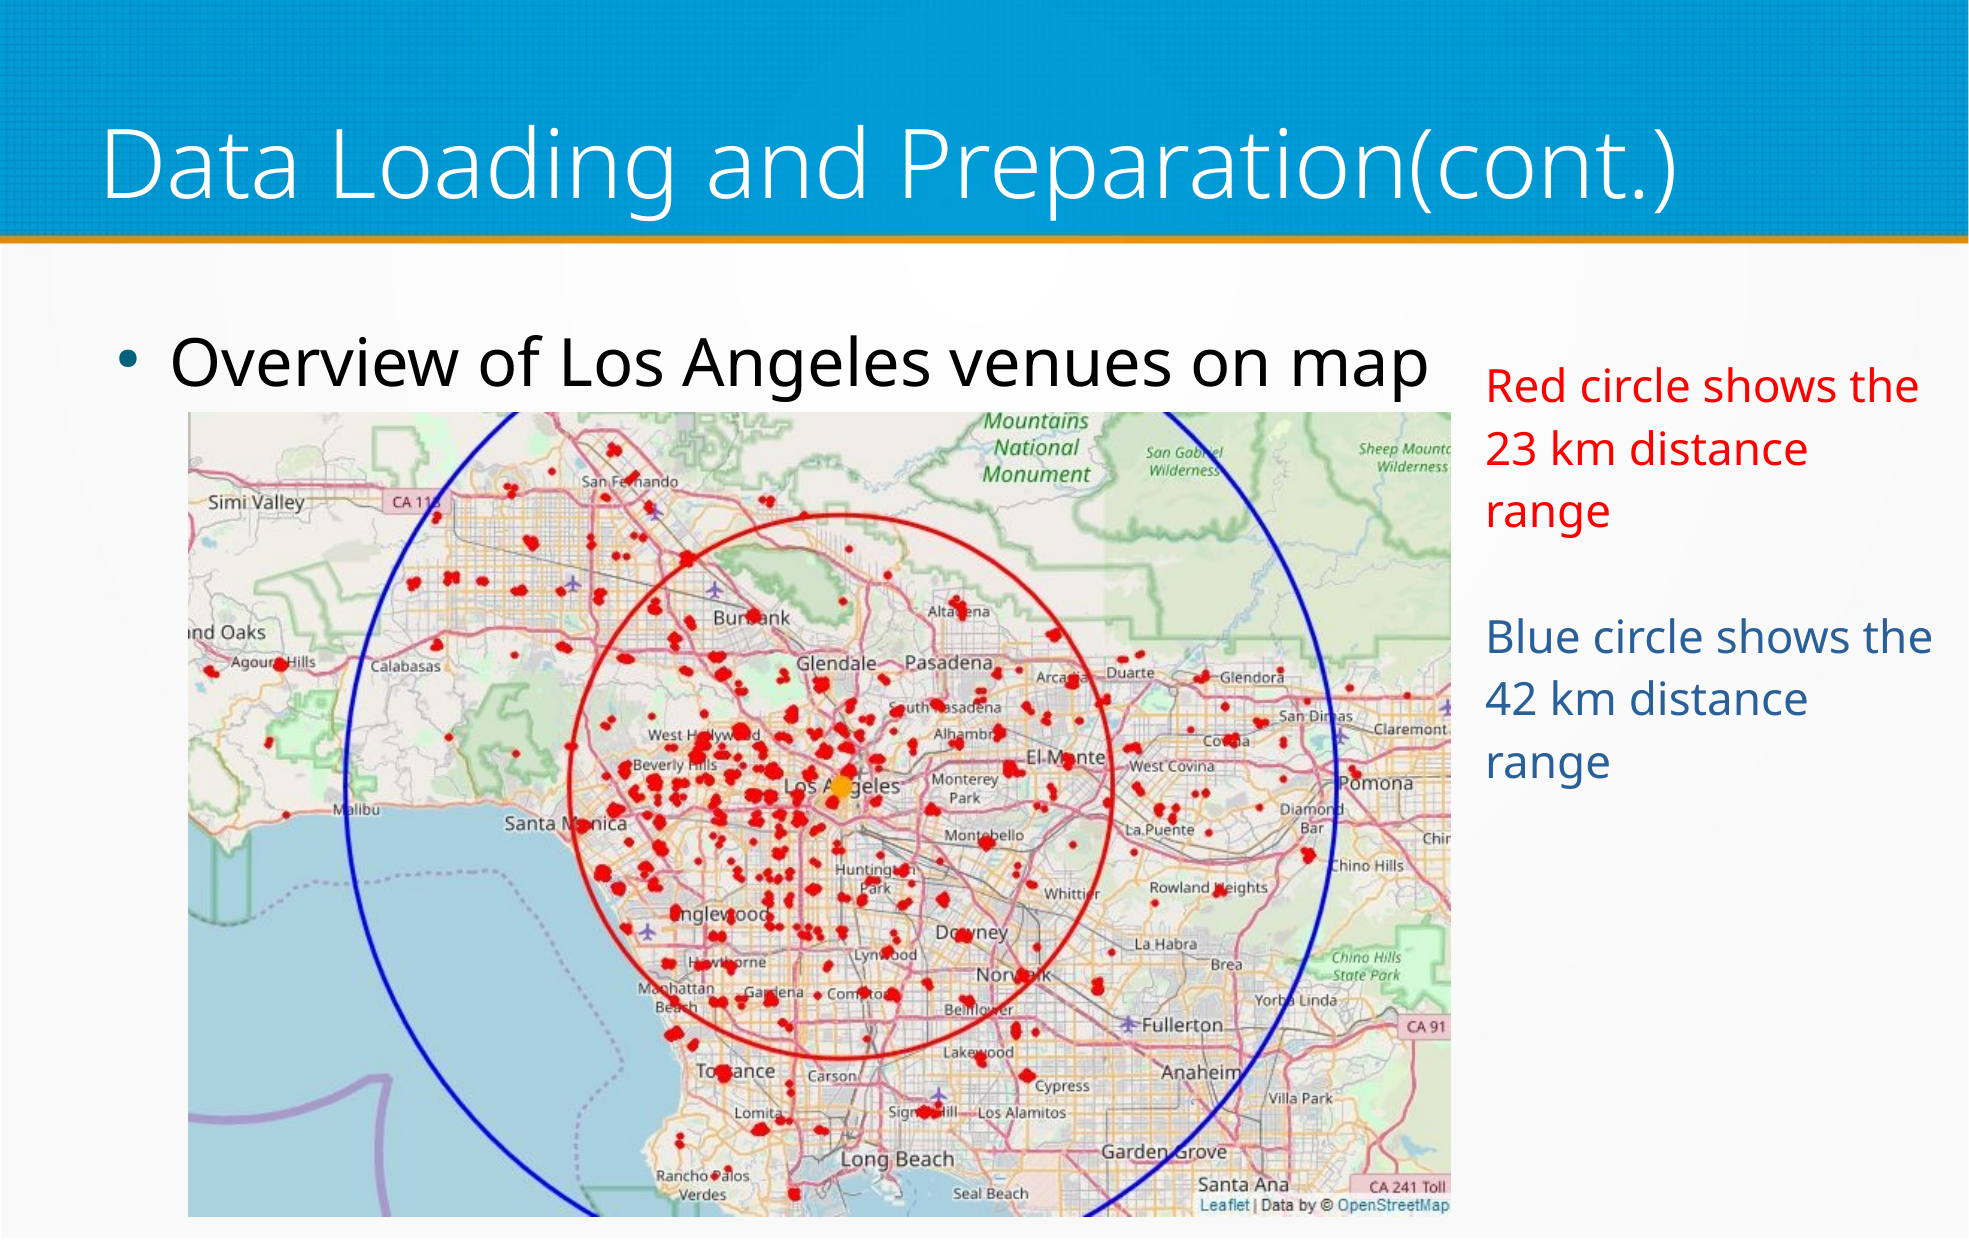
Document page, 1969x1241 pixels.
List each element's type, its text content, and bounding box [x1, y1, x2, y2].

picture [0, 233, 1969, 1241]
title Data Loading and Preparation(cont.) [98, 19, 1870, 227]
list Overview of Los Angeles venues on map [98, 315, 1451, 1081]
text_box Red circle shows the 23 km distance range Blue circle shows the 42 km distance range [1479, 425, 1940, 783]
